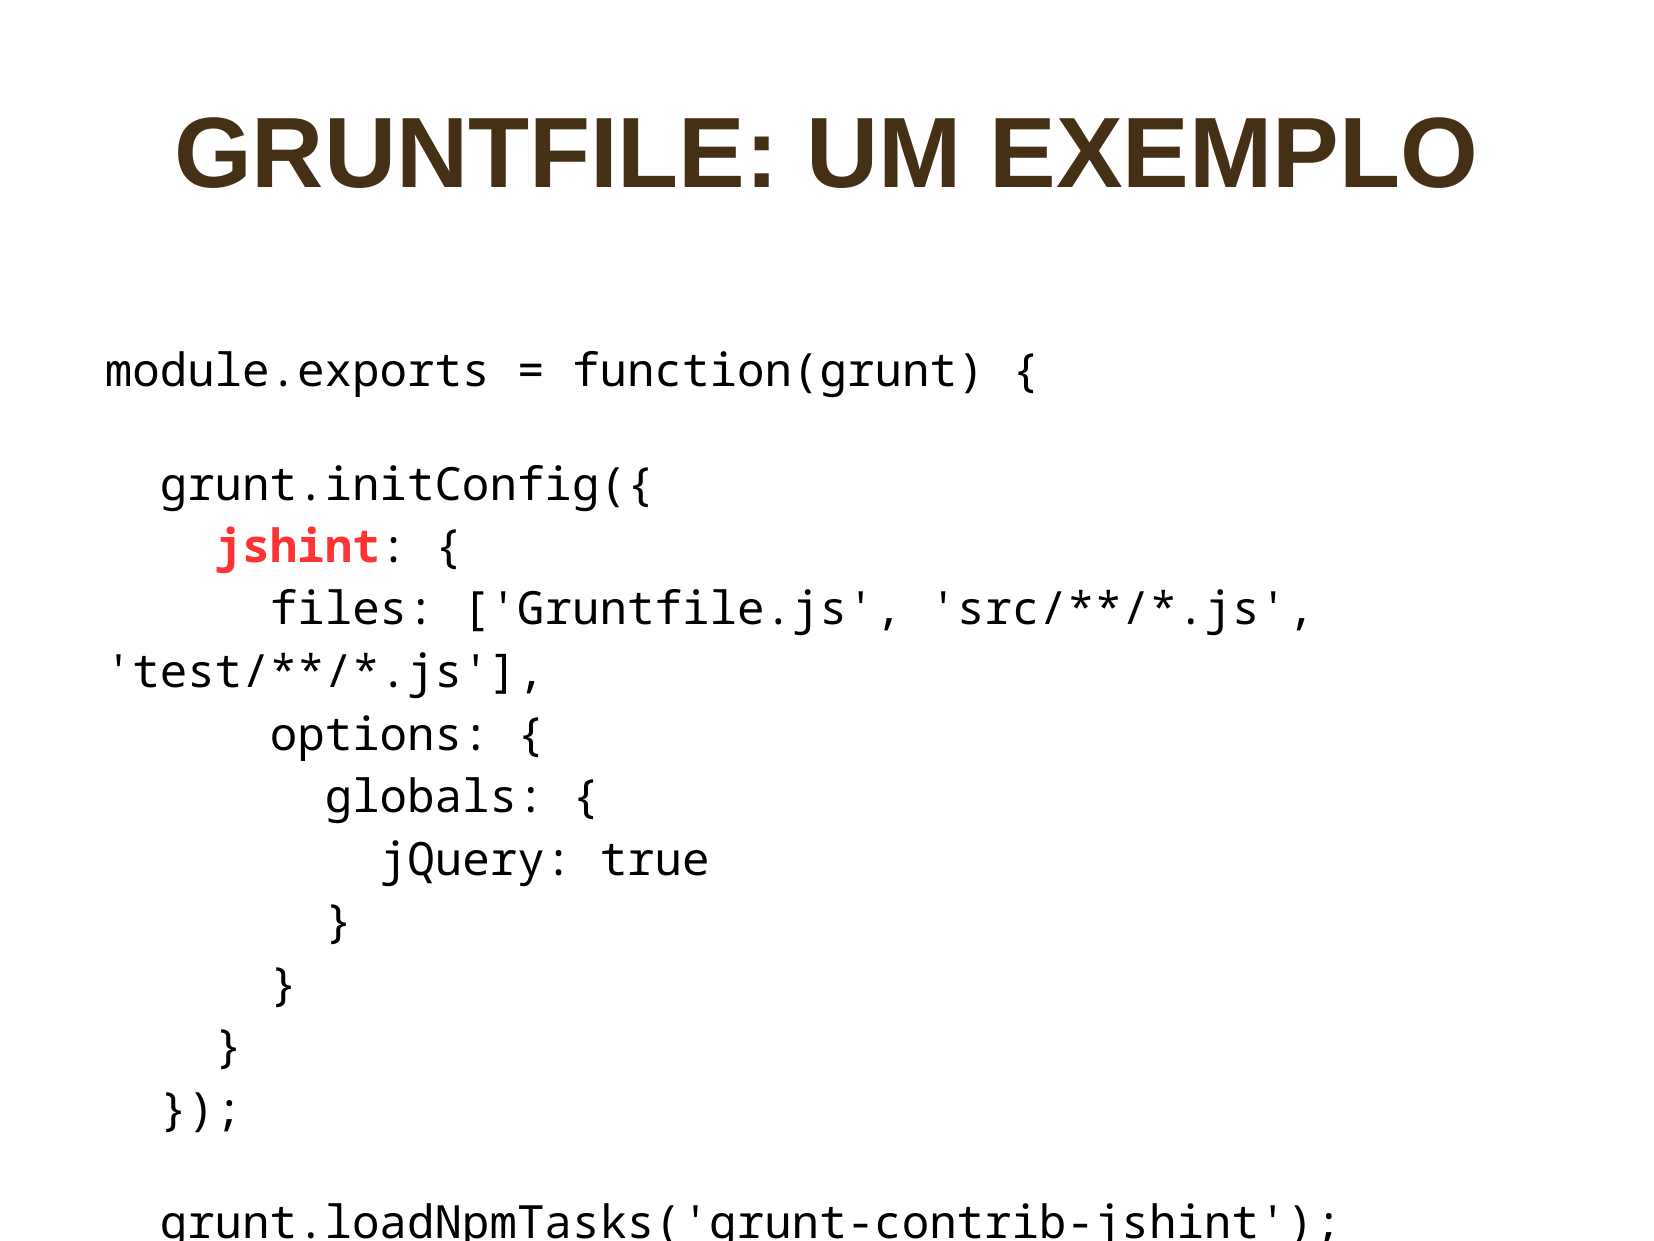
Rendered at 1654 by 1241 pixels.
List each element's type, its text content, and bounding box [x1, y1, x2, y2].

title GRUNTFILE: UM EXEMPLO [82, 49, 1571, 257]
text_box module.exports = function(grunt) { grunt.initConfig({ jshint: { files: ['Gruntfile.js', 'src/**/*.js', 'test/**/*.js'], options: { globals: { jQuery: true } } } }); grunt.loadNpmTasks('grunt-contrib-jshint'); grunt.registerTask('default', ['jshint']); }; [90, 330, 1546, 1241]
